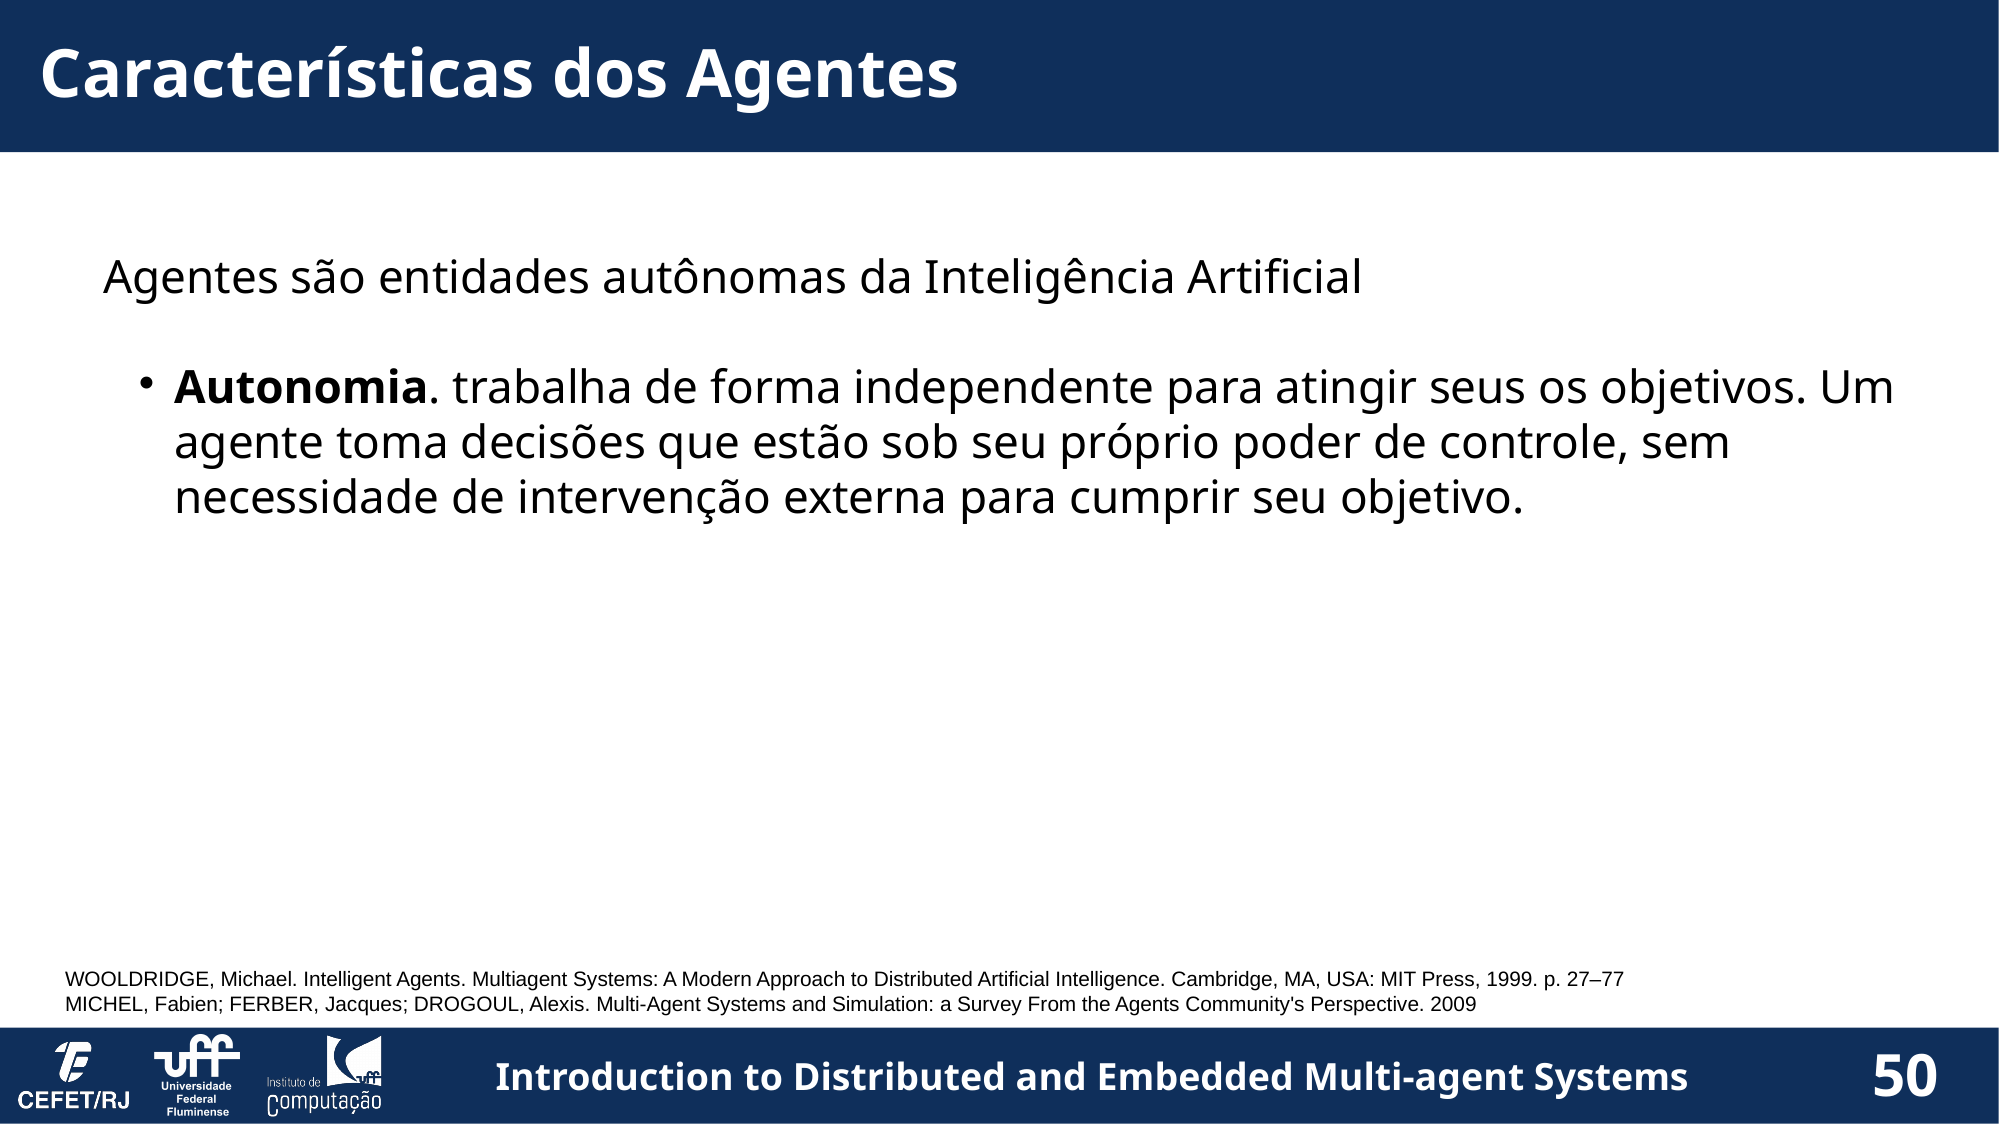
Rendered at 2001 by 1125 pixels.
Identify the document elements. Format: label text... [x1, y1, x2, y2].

text_box WOOLDRIDGE, Michael. Intelligent Agents. Multiagent Systems: A Modern Approach to Distributed Artificial Intelligence. Cambridge, MA, USA: MIT Press, 1999. p. 27–77 MICHEL, Fabien; FERBER, Jacques; DROGOUL, Alexis. Multi-Agent Systems and Simulation: a Survey From the Agents Community's Perspective. 2009 [50, 958, 1969, 1024]
text_box Características dos Agentes [25, 23, 1999, 119]
text_box Agentes são entidades autônomas da Inteligência Artificial Autonomia. trabalha de forma independente para atingir seus os objetivos. Um agente toma decisões que estão sob seu próprio poder de controle, sem necessidade de intervenção externa para cumprir seu objetivo. [88, 240, 1949, 531]
picture [265, 1033, 383, 1117]
picture [153, 1033, 241, 1121]
picture [18, 1021, 129, 1125]
